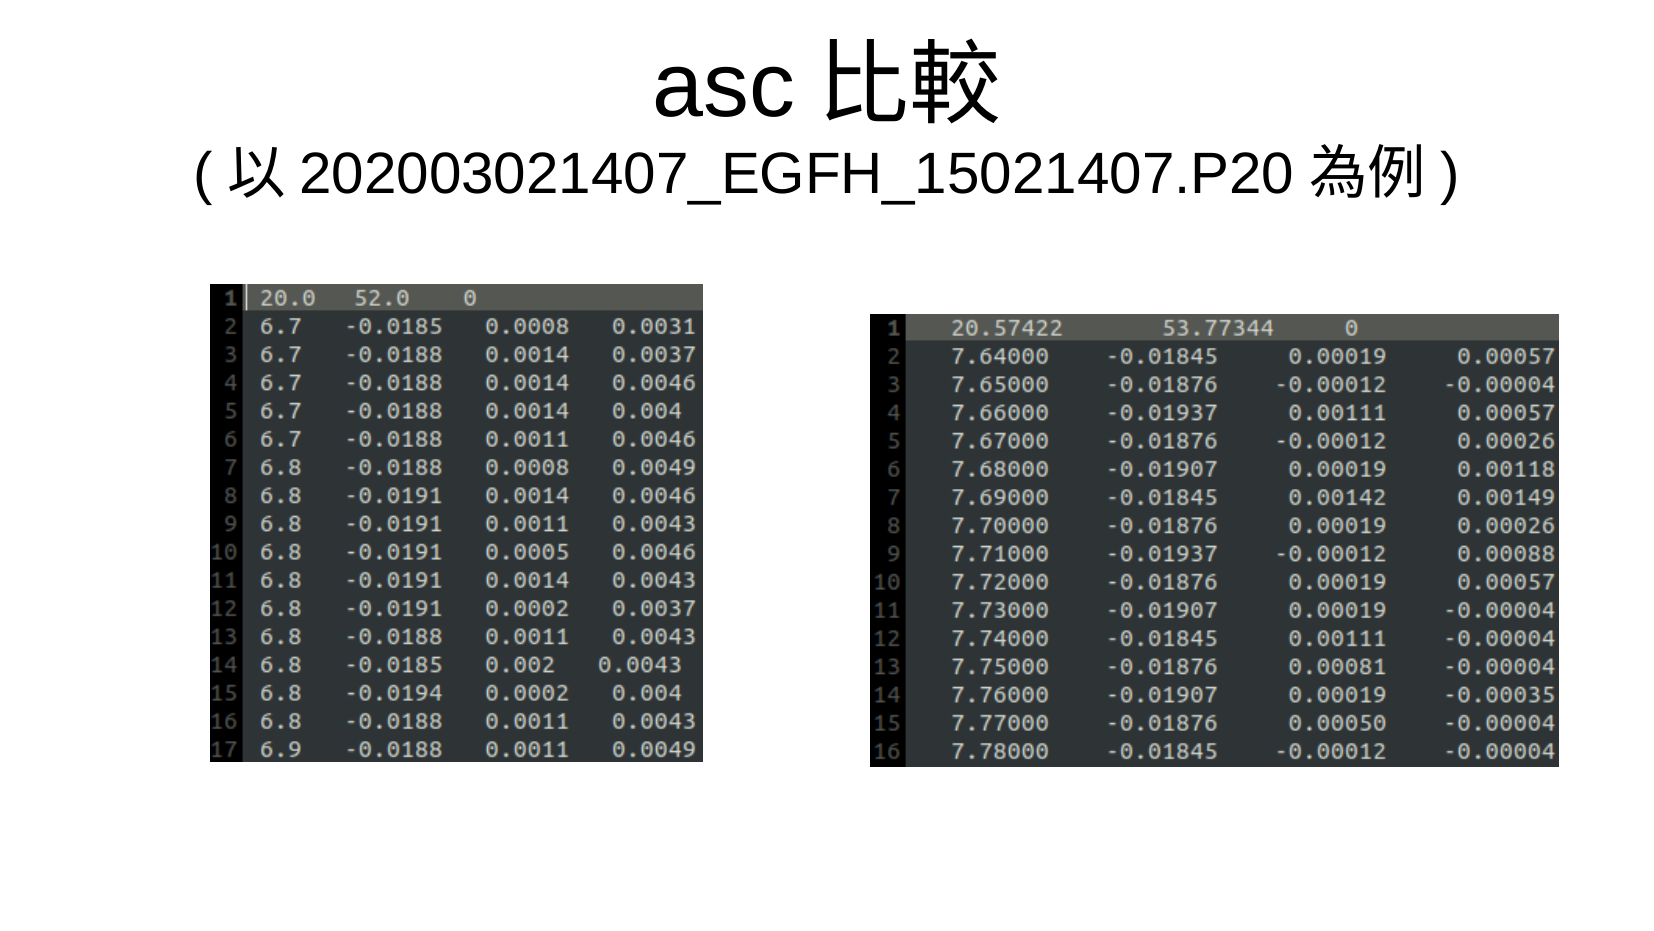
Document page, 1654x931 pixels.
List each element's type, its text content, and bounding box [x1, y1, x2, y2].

title asc比較 (以202003021407_EGFH_15021407.P20為例) [82, 6, 1571, 224]
picture [870, 314, 1559, 767]
picture [210, 284, 703, 762]
